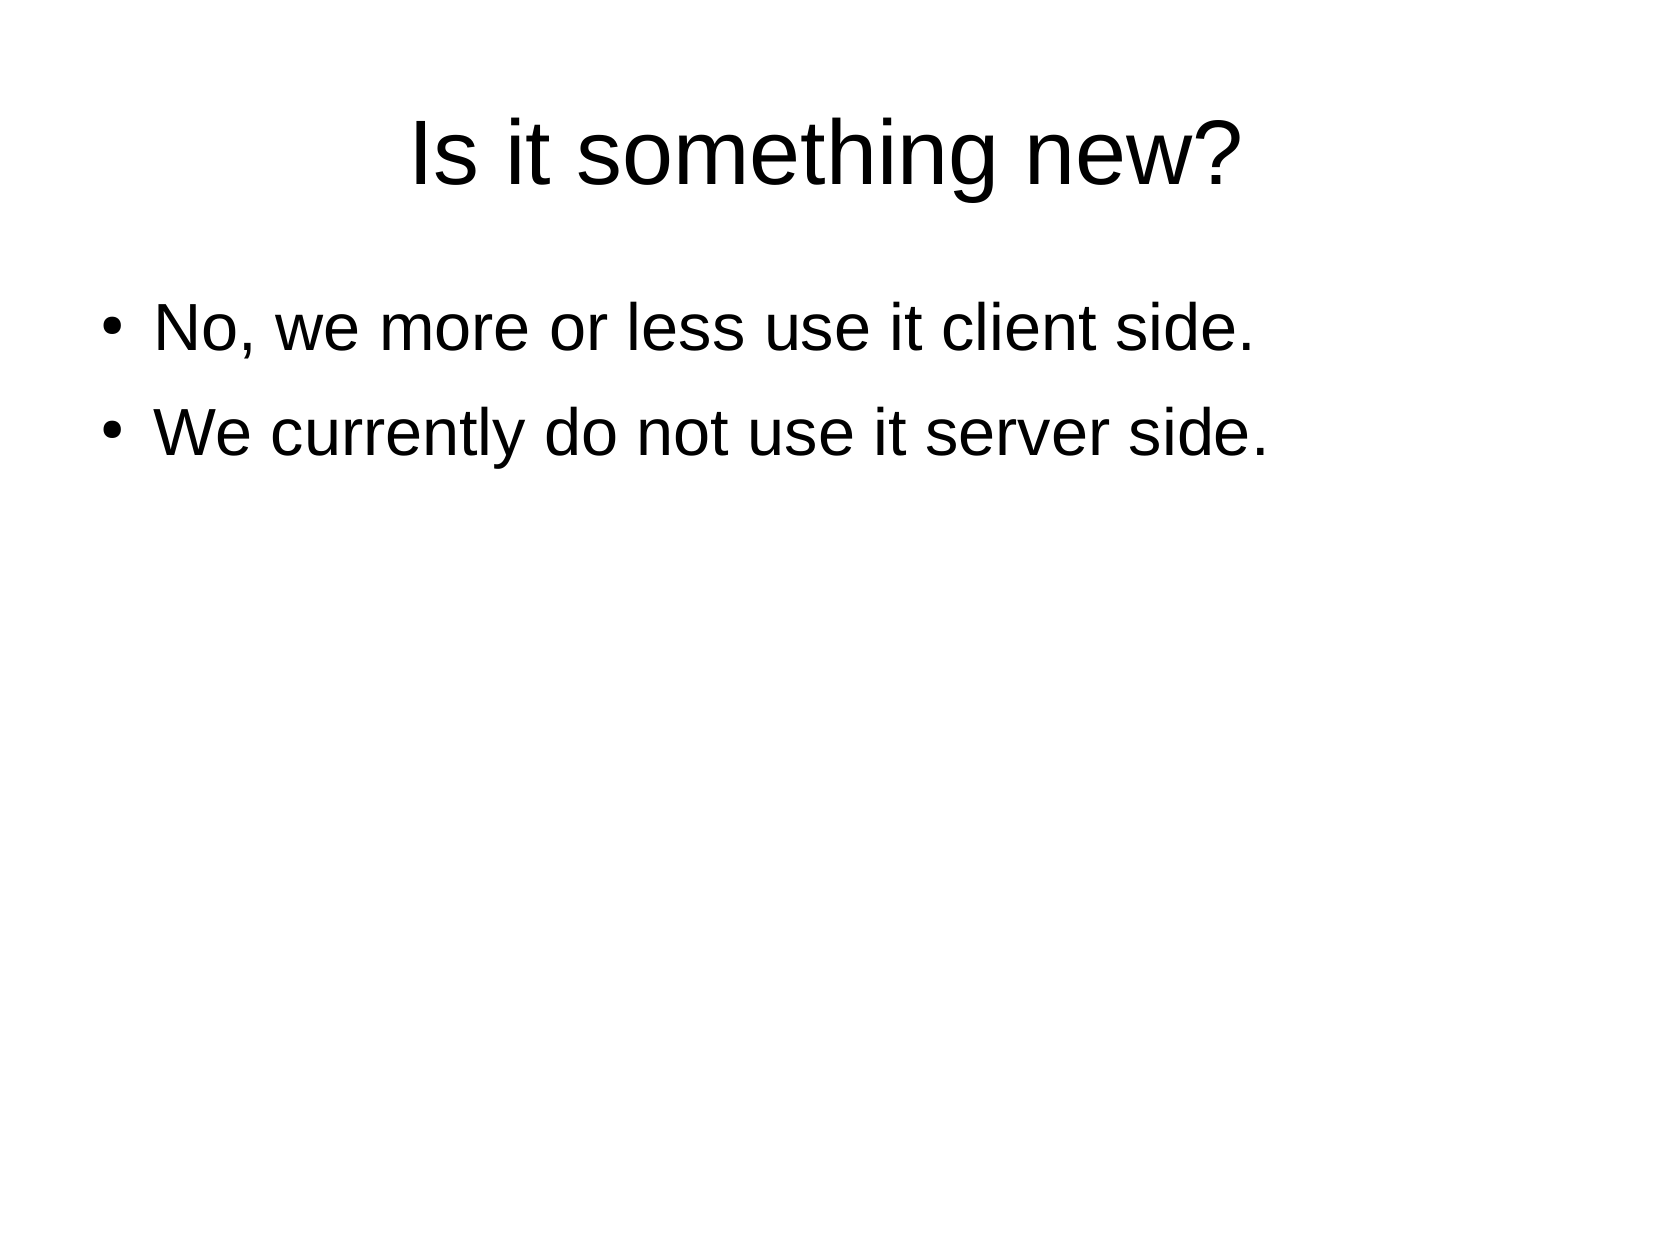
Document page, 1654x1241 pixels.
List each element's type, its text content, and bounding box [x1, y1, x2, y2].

list No, we more or less use it client side. We currently do not use it server side. [82, 290, 1538, 1010]
title Is it something new? [82, 49, 1571, 257]
